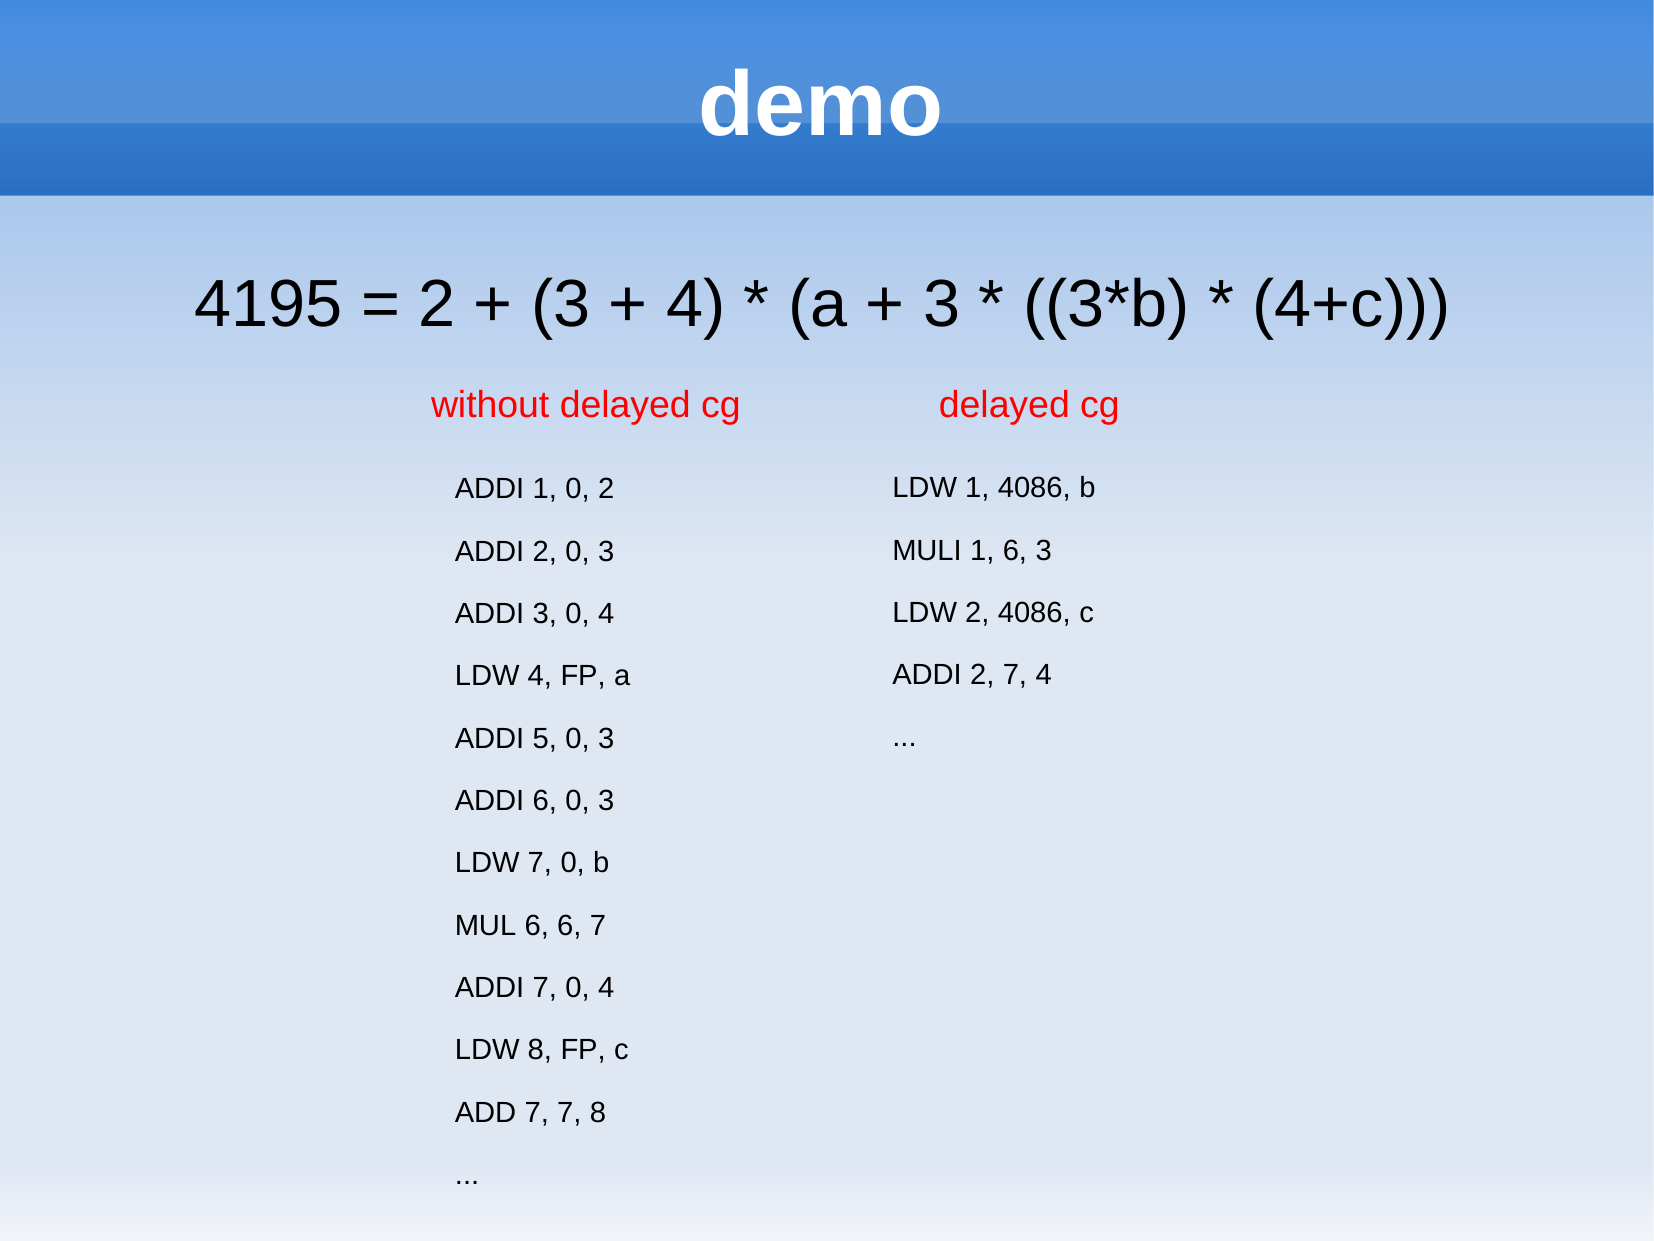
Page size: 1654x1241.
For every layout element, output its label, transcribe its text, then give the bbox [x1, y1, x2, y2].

title demo [76, 0, 1565, 208]
list LDW 1, 4086, b MULI 1, 6, 3 LDW 2, 4086, c ADDI 2, 7, 4 ... [874, 471, 1211, 1152]
text_box delayed cg [921, 383, 1123, 459]
list ADDI 1, 0, 2 ADDI 2, 0, 3 ADDI 3, 0, 4 LDW 4, FP, a ADDI 5, 0, 3 ADDI 6, 0, 3 LDW 7, 0, b MUL 6, 6, 7 ADDI 7, 0, 4 LDW 8, FP, c ADD 7, 7, 8 ... [437, 472, 798, 1191]
picture [0, 0, 1654, 1241]
text_box without delayed cg [413, 383, 798, 459]
text_box 4195 = 2 + (3 + 4) * (a + 3 * ((3*b) * (4+c))) [177, 265, 1501, 341]
